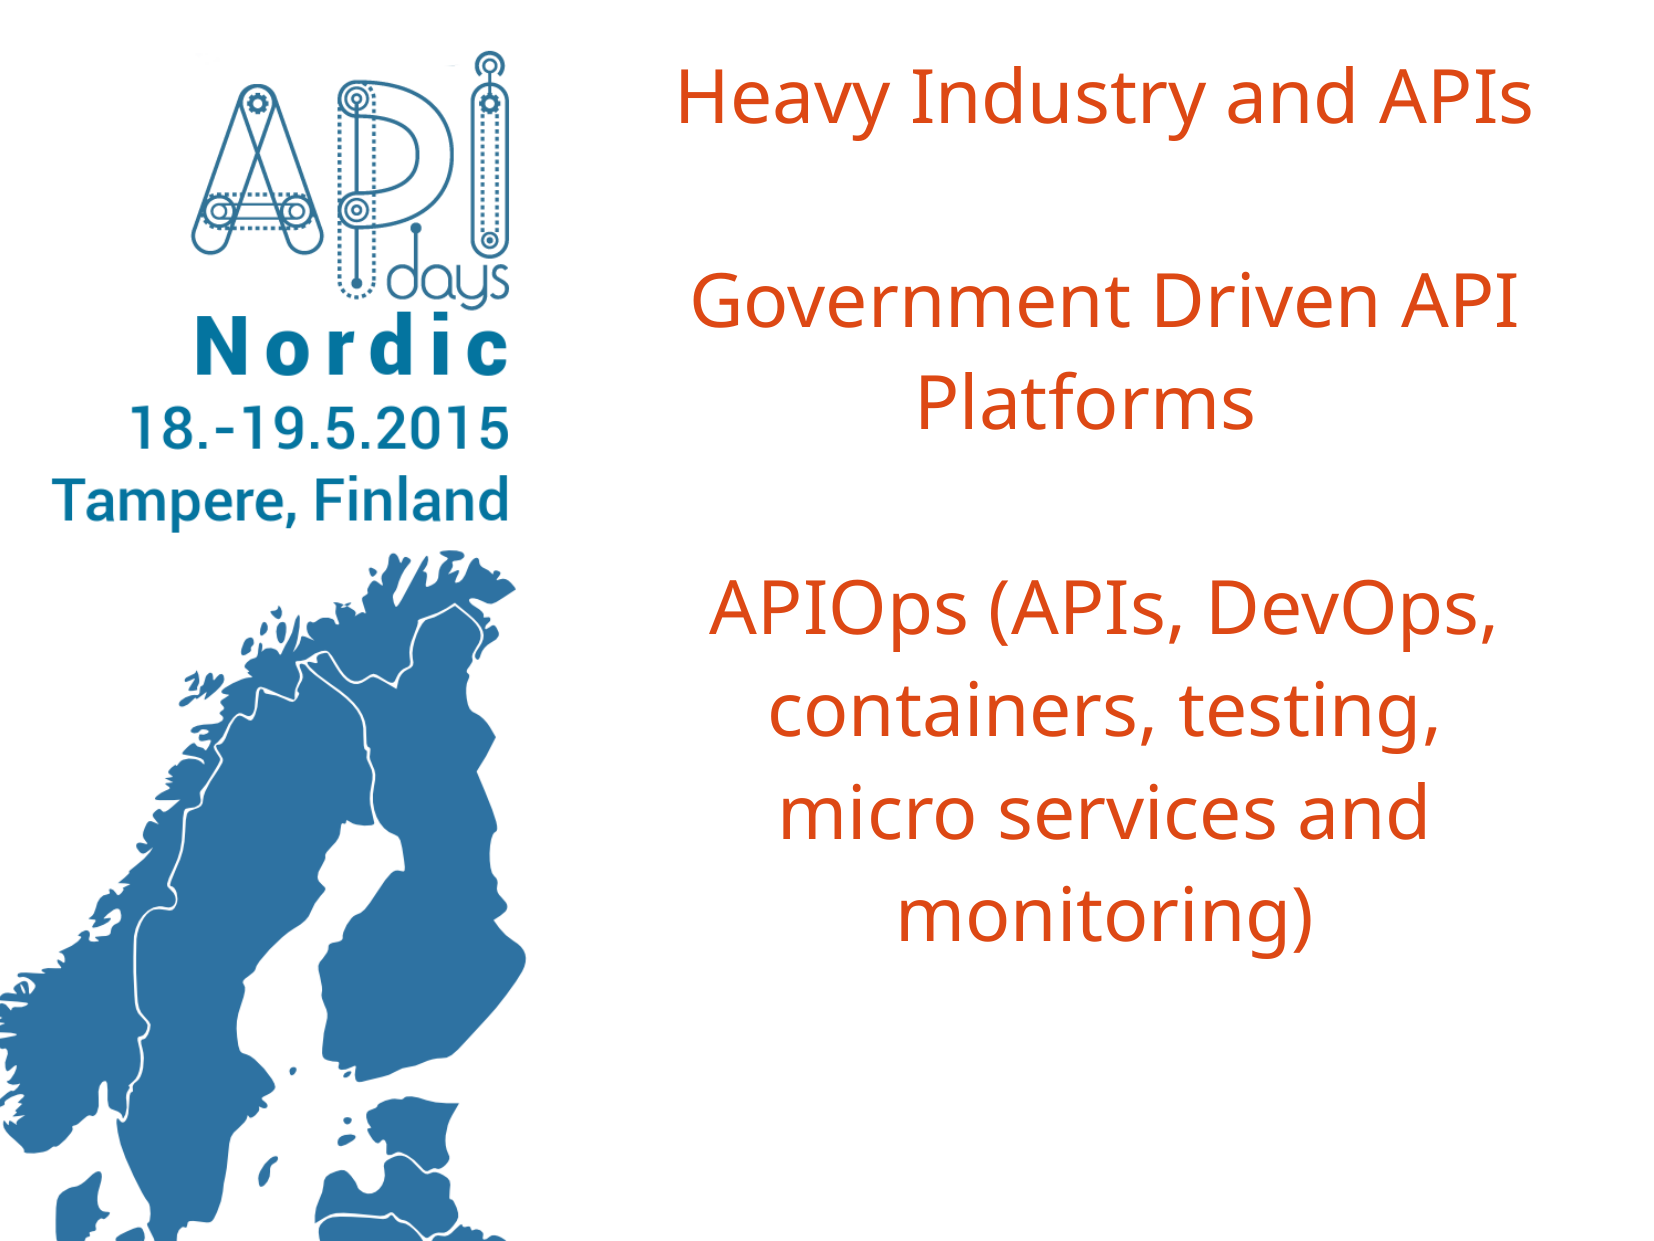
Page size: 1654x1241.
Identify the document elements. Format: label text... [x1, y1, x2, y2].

text_box Heavy Industry and APIs Government Driven API Platforms APIOps (APIs, DevOps, containers, testing, micro services and monitoring) [660, 35, 1584, 757]
picture [0, 0, 571, 1241]
